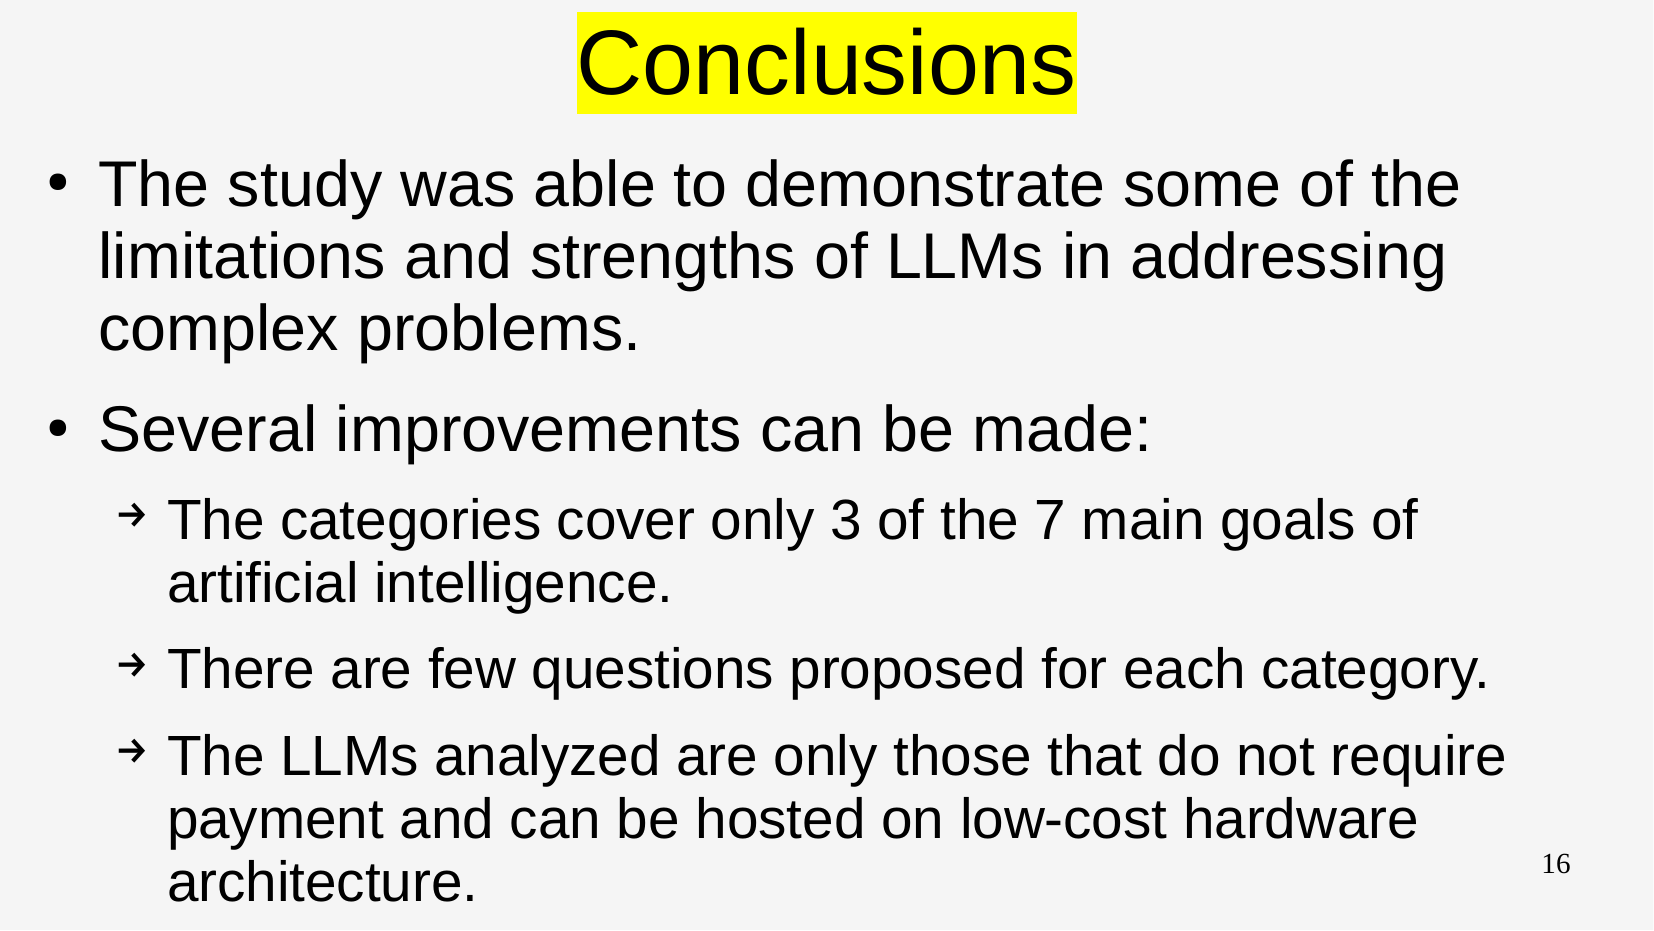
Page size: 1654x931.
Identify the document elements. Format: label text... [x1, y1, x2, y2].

title Conclusions [82, 0, 1571, 126]
list The study was able to demonstrate some of the limitations and strengths of LLMs in addressing complex problems. Several improvements can be made: The categories cover only 3 of the 7 main goals of artificial intelligence. There are few questions proposed for each category. The LLMs analyzed are only those that do not require payment and can be hosted on low-cost hardware architecture. [29, 147, 1625, 916]
